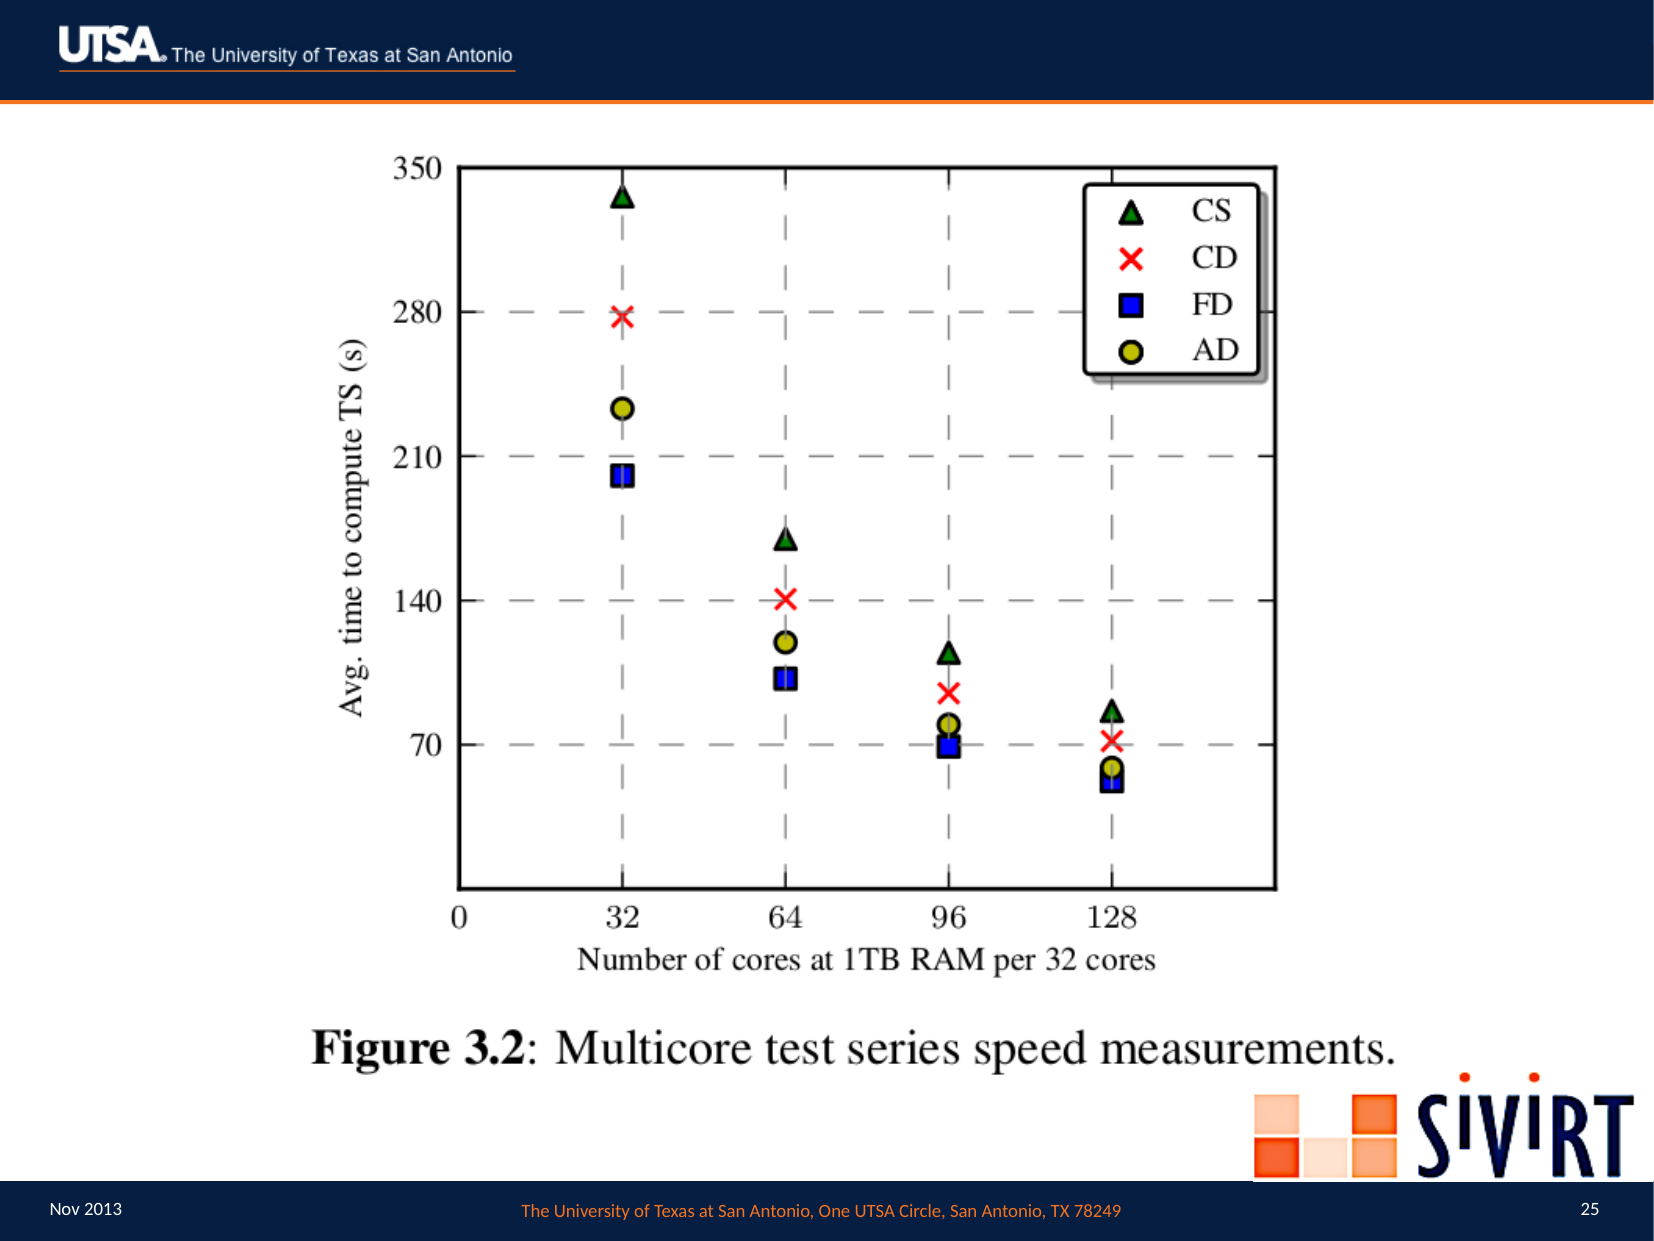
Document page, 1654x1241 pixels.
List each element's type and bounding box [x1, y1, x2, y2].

picture [266, 151, 1654, 1182]
picture [0, 0, 1654, 100]
